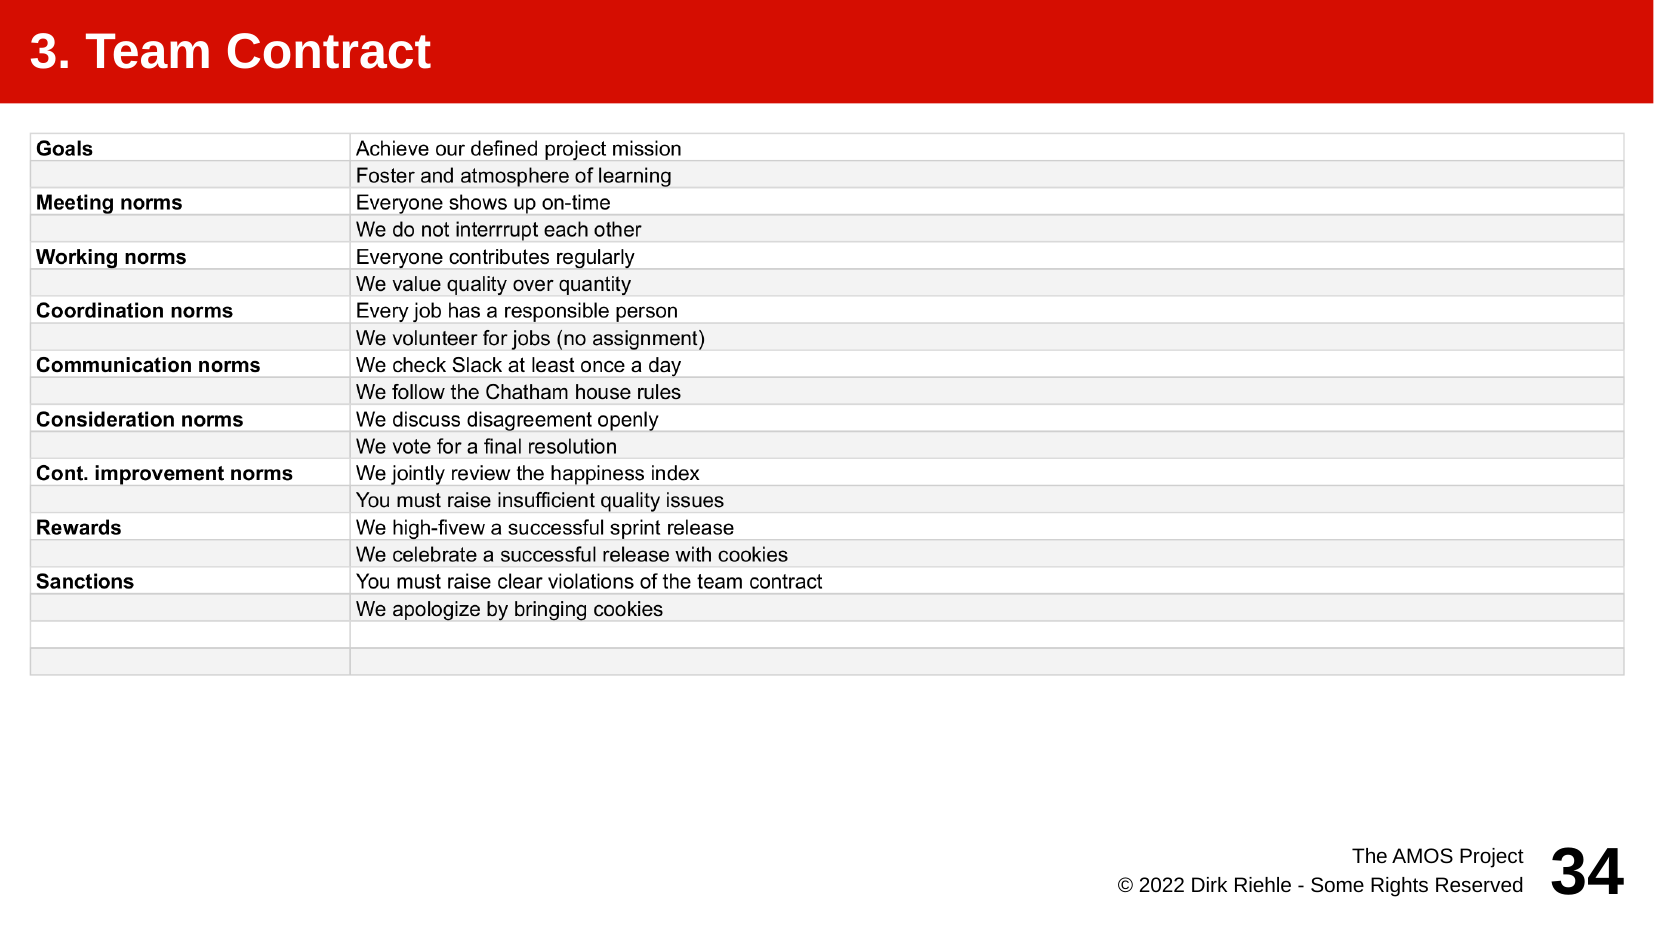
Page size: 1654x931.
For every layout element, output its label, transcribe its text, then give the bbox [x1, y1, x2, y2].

picture [29, 132, 1625, 676]
title 3. Team Contract [0, 0, 1654, 104]
